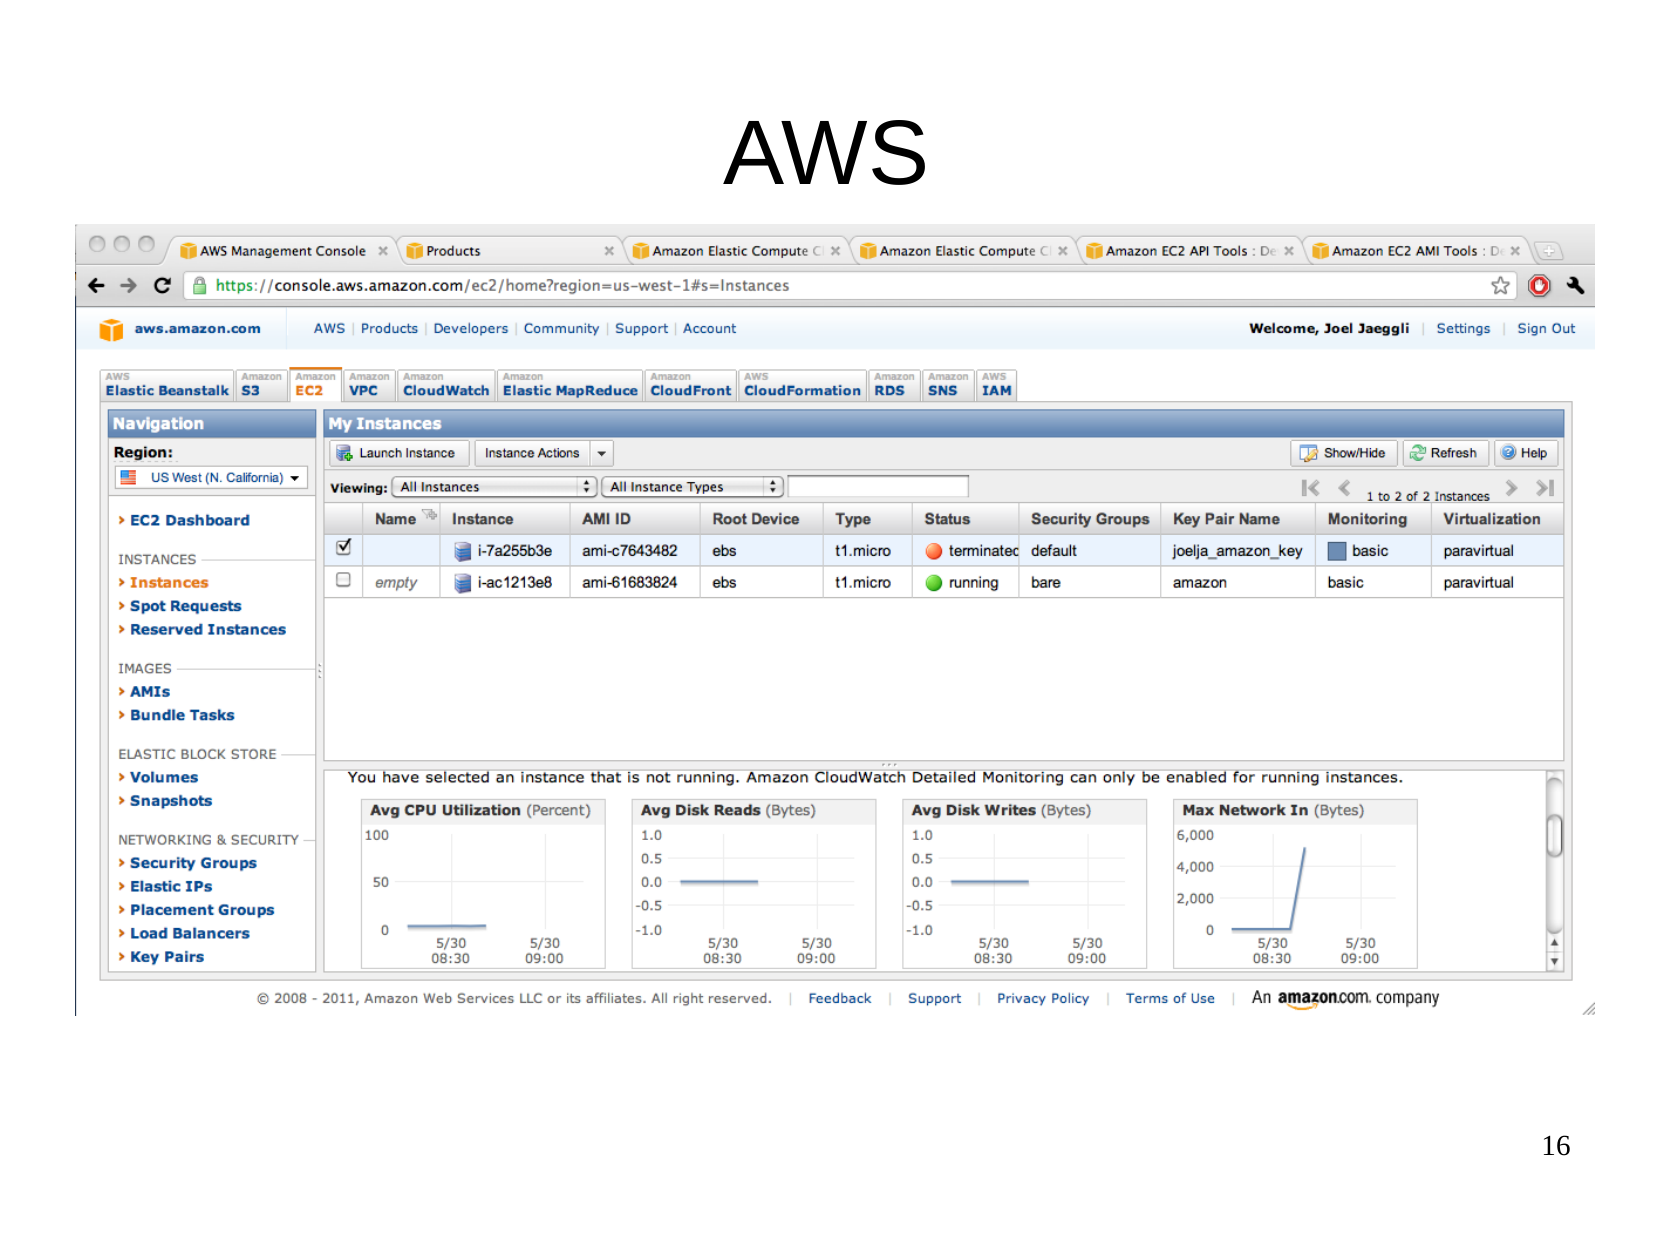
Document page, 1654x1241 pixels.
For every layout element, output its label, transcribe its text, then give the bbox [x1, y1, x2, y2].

picture [75, 224, 1595, 1016]
title AWS [82, 49, 1571, 224]
